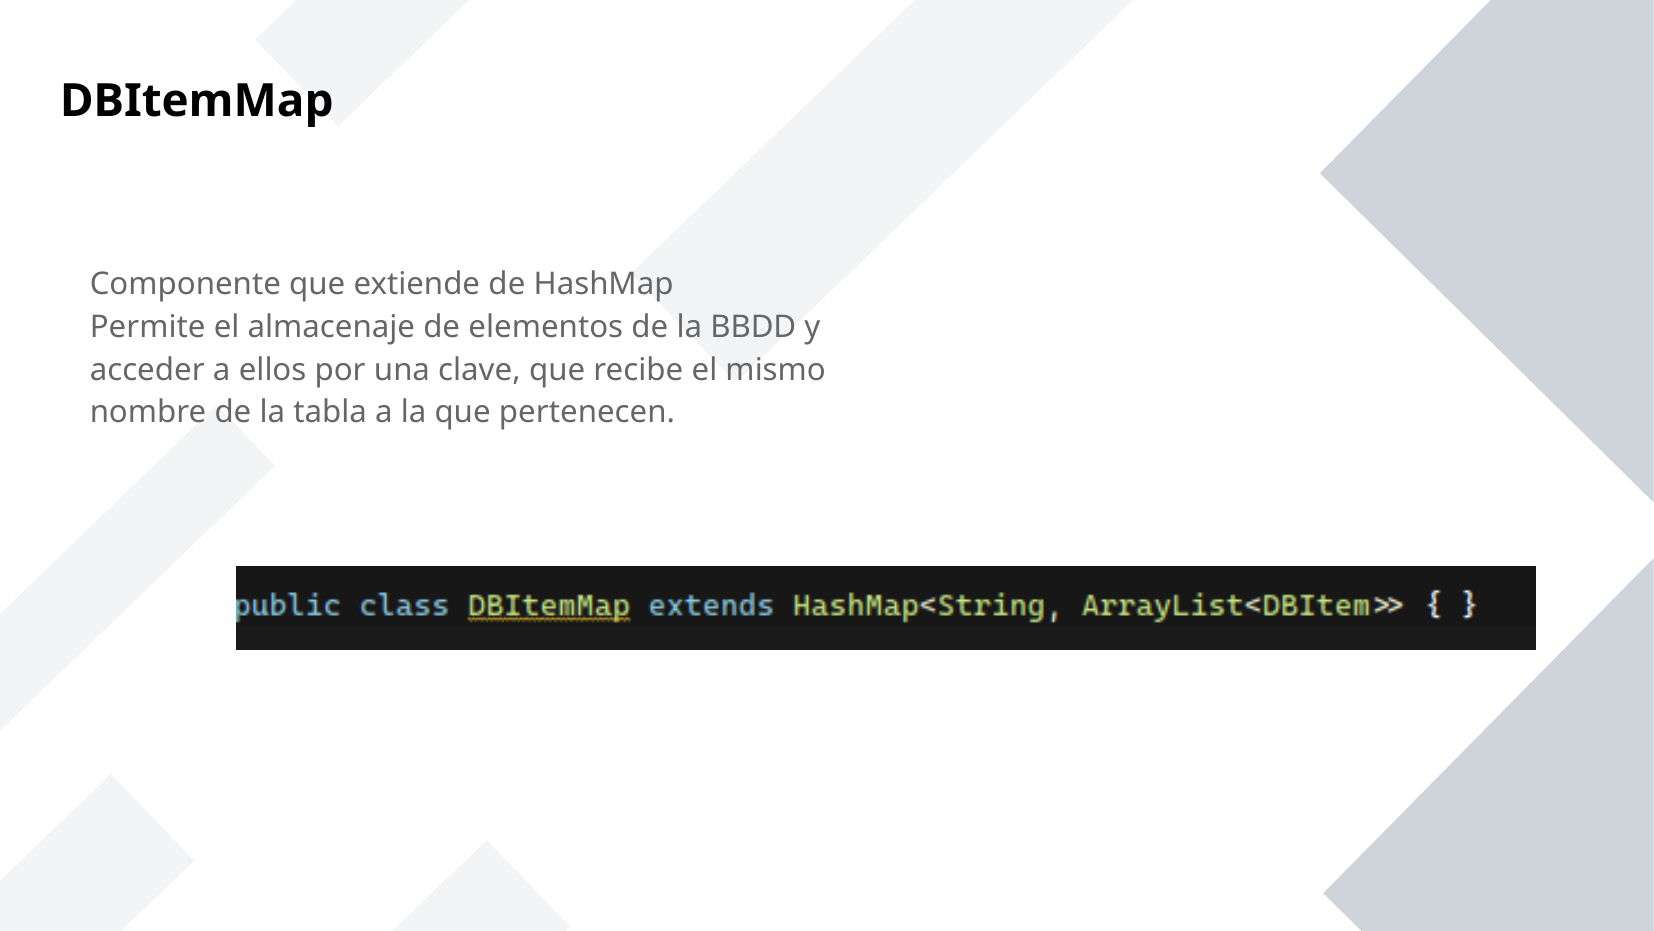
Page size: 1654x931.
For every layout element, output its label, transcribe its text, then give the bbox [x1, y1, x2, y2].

text_box Componente que extiende de HashMap Permite el almacenaje de elementos de la BBDD y acceder a ellos por una clave, que recibe el mismo nombre de la tabla a la que pertenecen. [75, 253, 916, 526]
text_box DBItemMap [45, 60, 631, 138]
picture [236, 566, 1536, 650]
